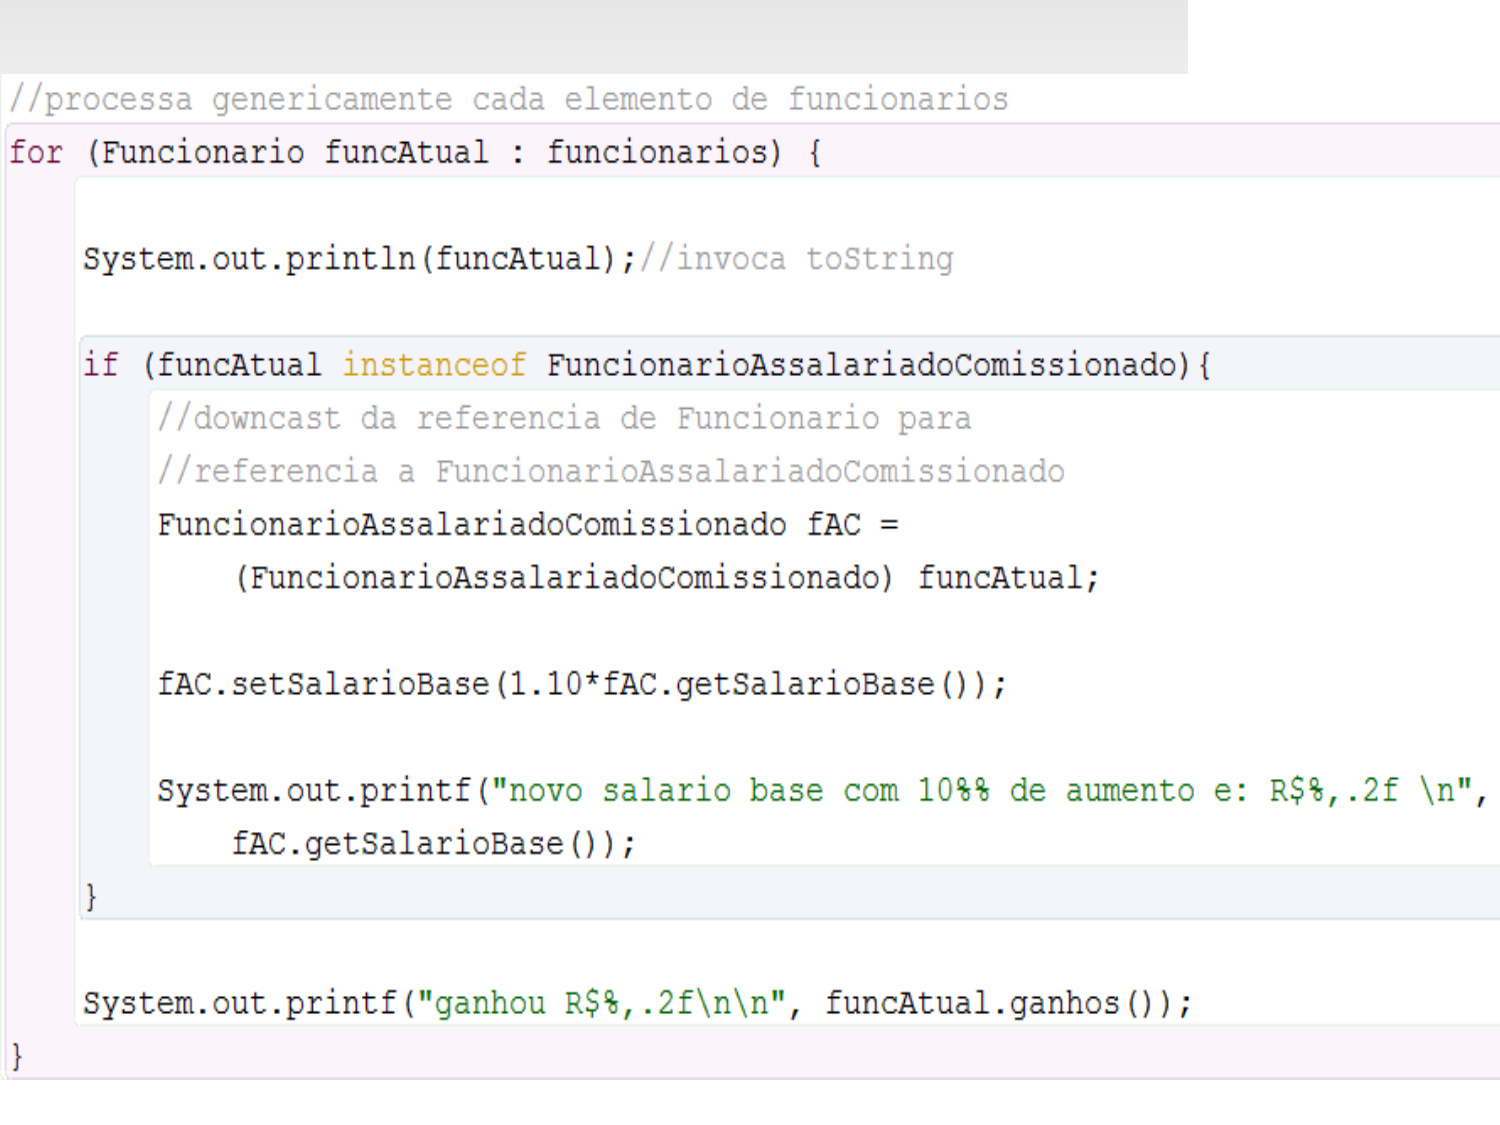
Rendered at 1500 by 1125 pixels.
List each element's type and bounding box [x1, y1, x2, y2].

picture [0, 74, 1500, 1081]
